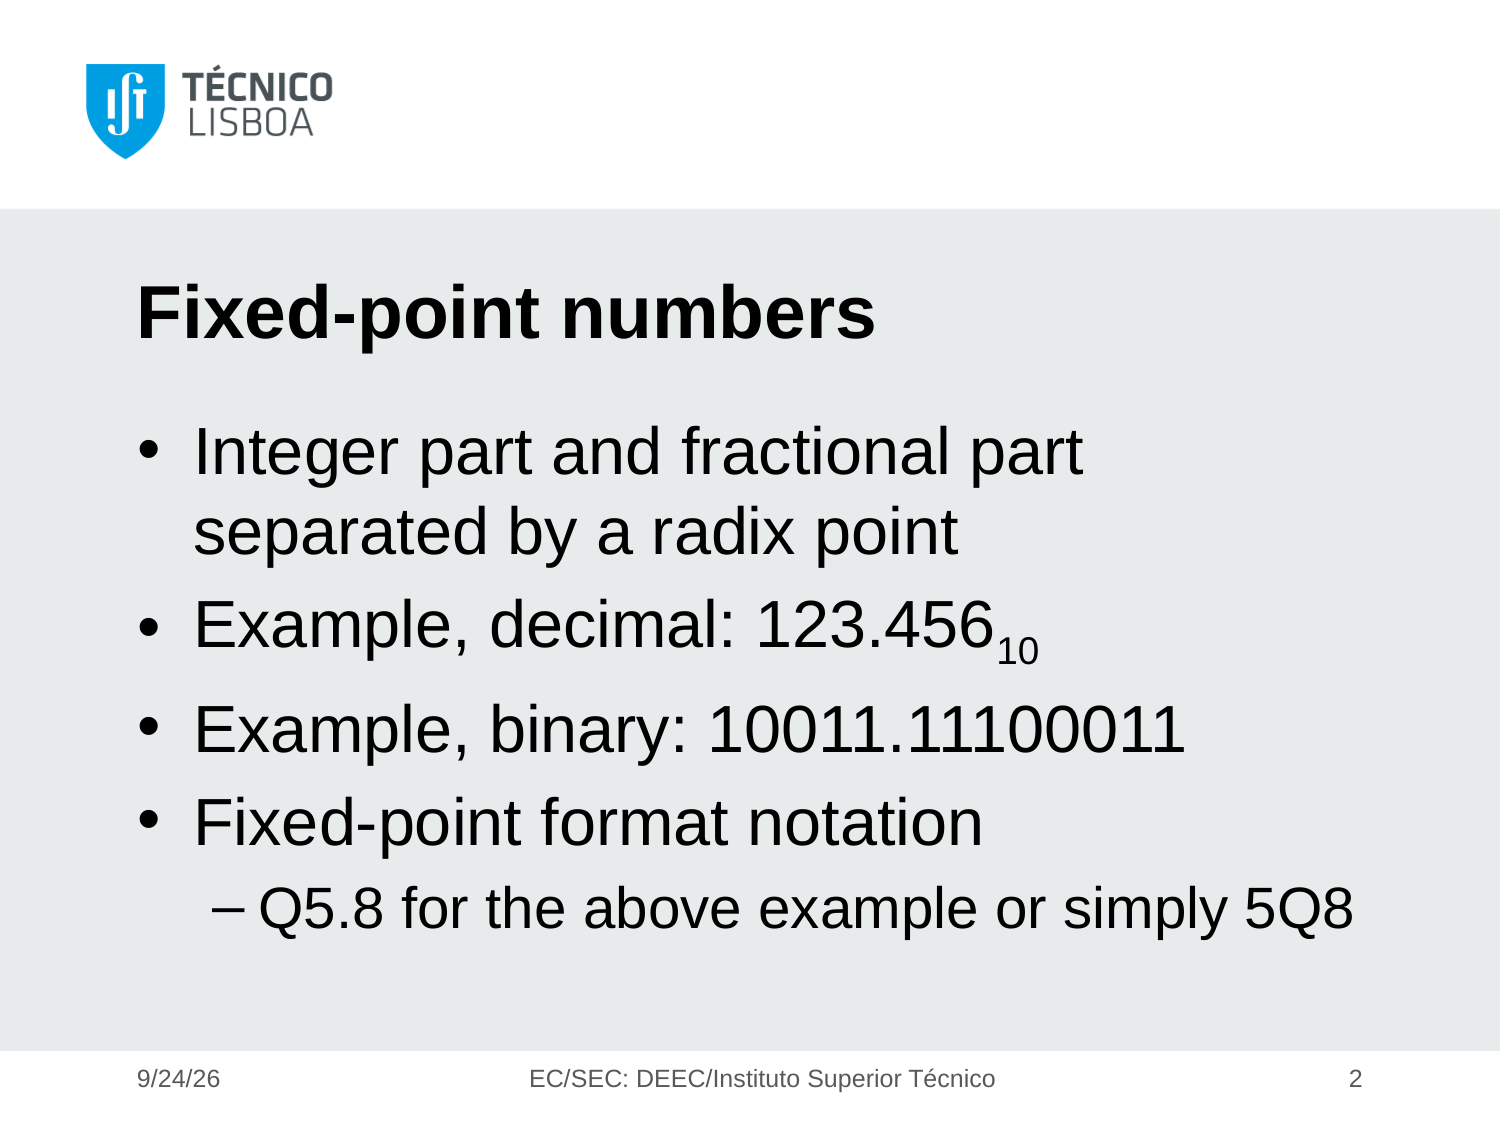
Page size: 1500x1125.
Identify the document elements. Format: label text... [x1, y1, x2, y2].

slide_number <number> [1077, 1052, 1378, 1103]
picture [0, 0, 1500, 1125]
title Fixed-point numbers [121, 237, 1378, 381]
list Integer part and fractional part separated by a radix point Example, decimal: 123.45610 Example, binary: 10011.11100011 Fixed-point format notation Q5.8 for the above example or simply 5Q8 [121, 400, 1378, 1005]
slide_number 11/15/18 [121, 1052, 425, 1103]
footer EC/SEC: DEEC/Instituto Superior Técnico [512, 1052, 1021, 1103]
